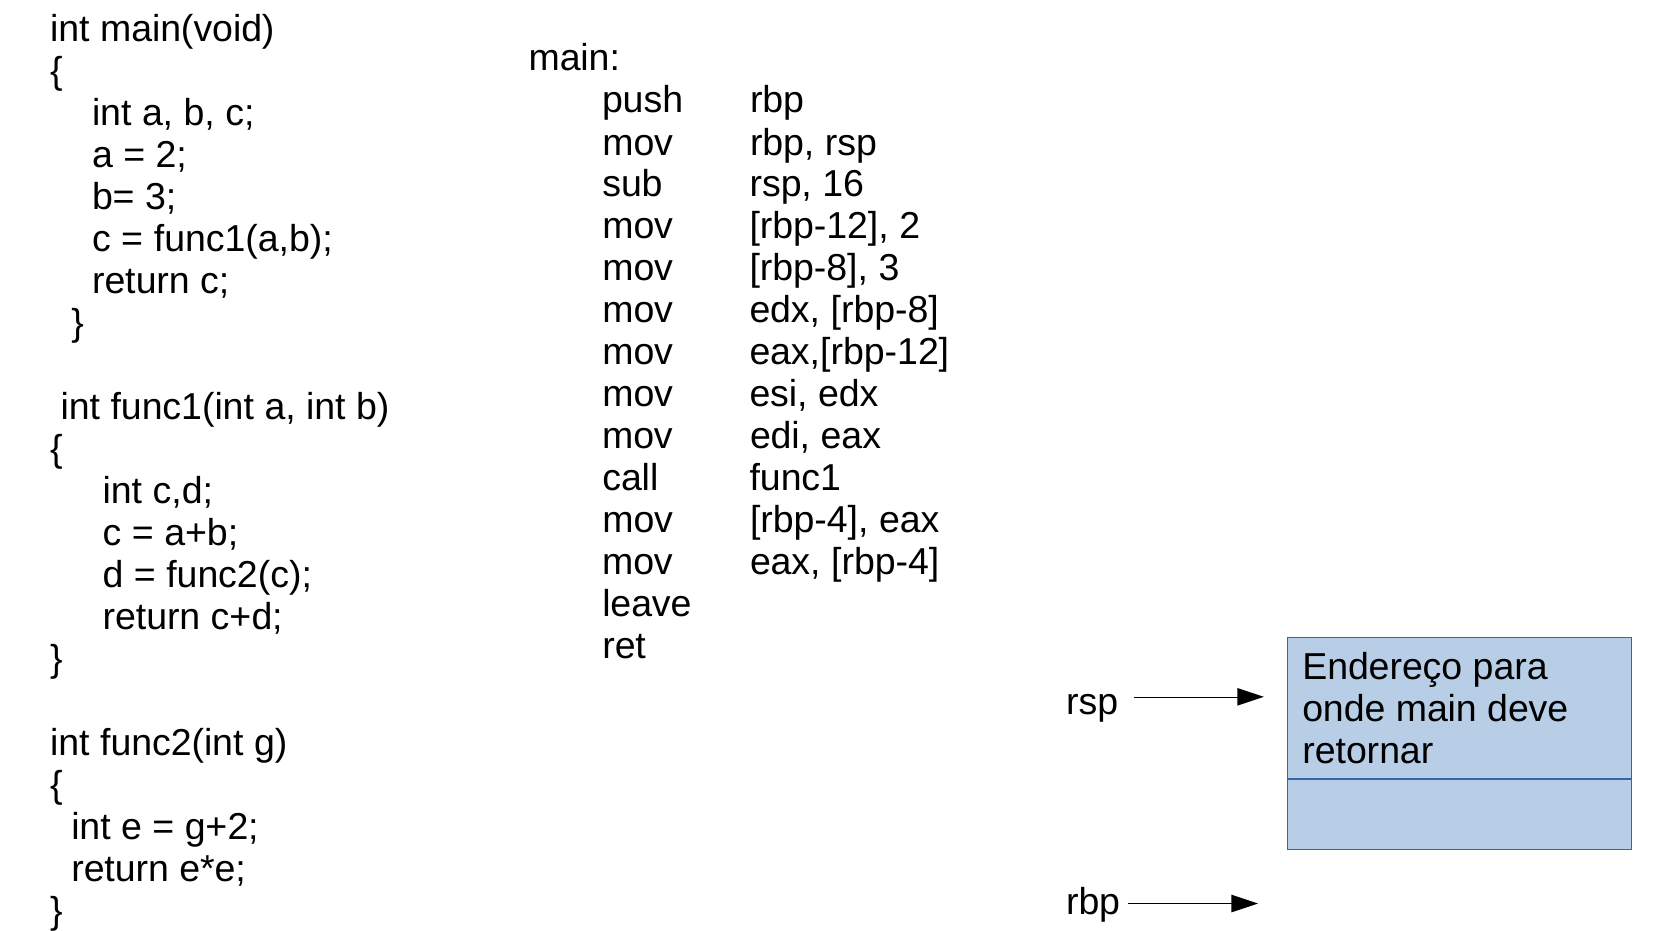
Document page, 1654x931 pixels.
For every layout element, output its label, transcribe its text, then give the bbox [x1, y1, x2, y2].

text_box Endereço para onde main deve retornar [1287, 637, 1632, 779]
text_box int main(void) { int a, b, c; a = 2; b= 3; c = func1(a,b); return c; } int func1(int a, int b) { int c,d; c = a+b; d = func2(c); return c+d; } int func2(int g) { int e = g+2; return e*e; } [35, 0, 449, 931]
text_box main: push rbp mov rbp, rsp sub rsp, 16 mov [rbp-12], 2 mov [rbp-8], 3 mov edx, [rbp-8] mov eax,[rbp-12] mov esi, edx mov edi, eax call func1 mov [rbp-4], eax mov eax, [rbp-4] leave ret [513, 29, 1052, 904]
text_box rbp [1051, 873, 1135, 931]
text_box rsp [1051, 673, 1133, 731]
text_box [1287, 779, 1632, 850]
